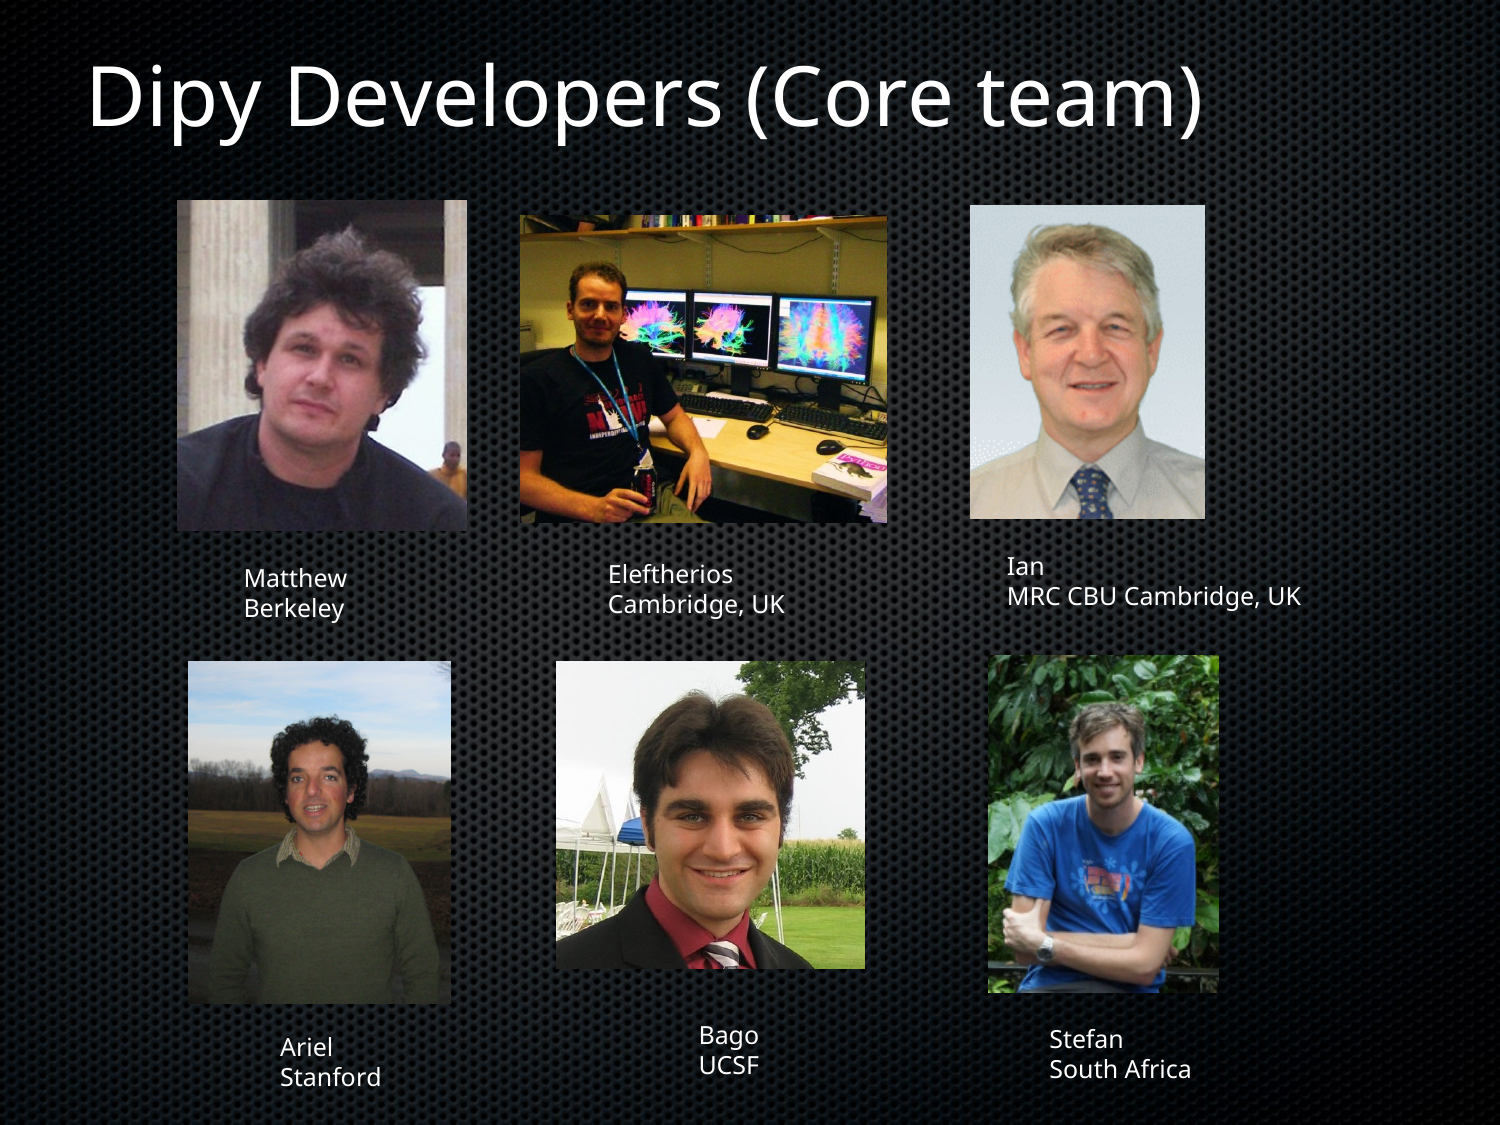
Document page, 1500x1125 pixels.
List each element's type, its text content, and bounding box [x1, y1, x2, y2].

text_box Dipy Developers (Core team) [70, 35, 1317, 151]
text_box Ian MRC CBU Cambridge, UK [992, 543, 1335, 619]
text_box Eleftherios Cambridge, UK [593, 551, 819, 626]
text_box Matthew Berkeley [228, 555, 375, 660]
text_box Ariel Stanford [265, 1023, 402, 1099]
text_box Bago UCSF [683, 1011, 780, 1087]
text_box Stefan South Africa [1034, 1015, 1217, 1091]
picture [0, 0, 1500, 1125]
